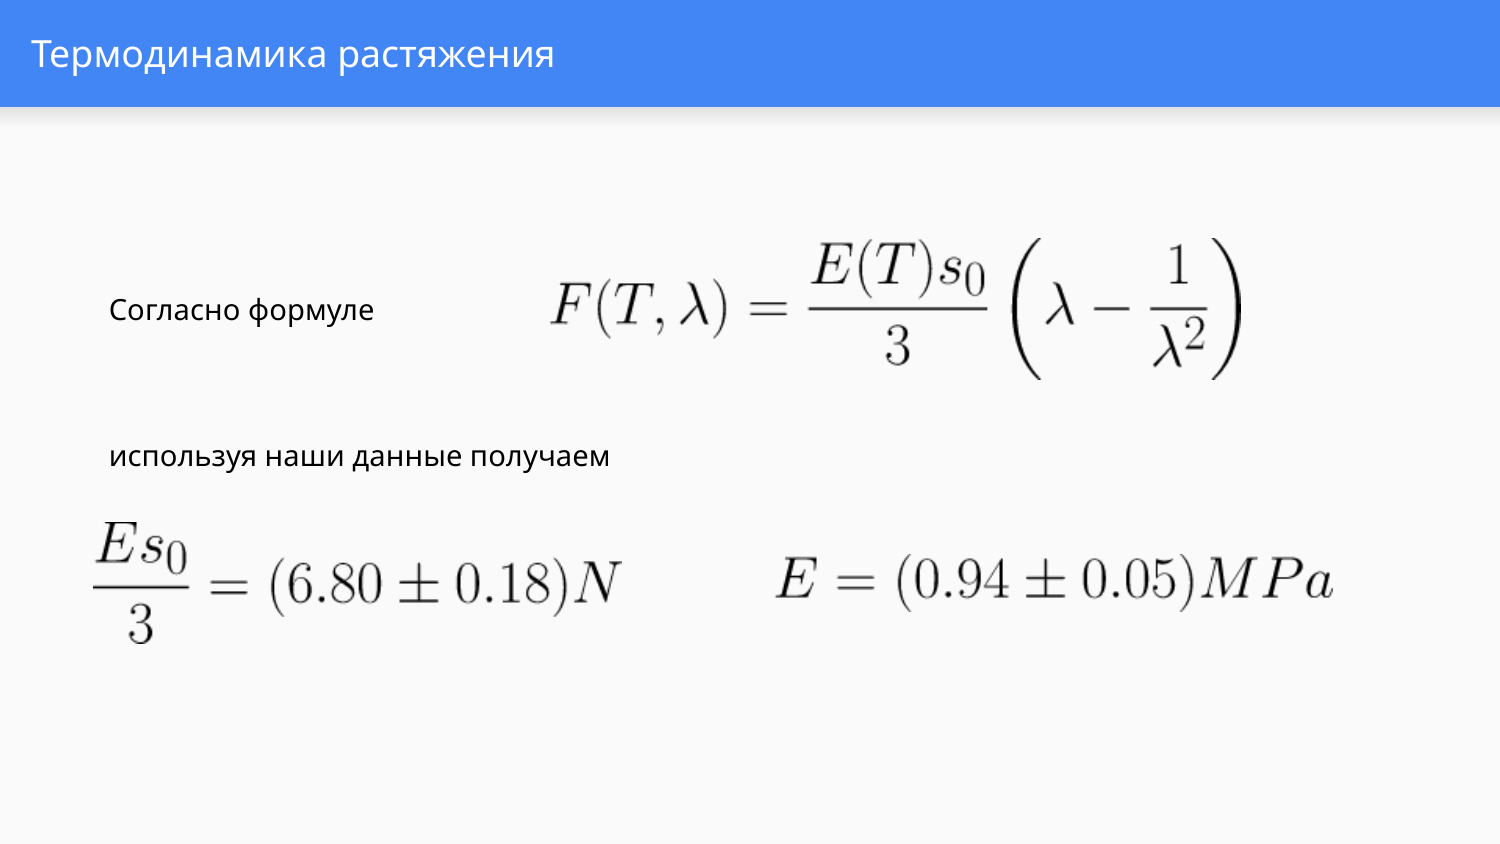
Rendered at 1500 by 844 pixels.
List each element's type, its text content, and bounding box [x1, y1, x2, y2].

picture [93, 522, 622, 644]
text_box Согласно формуле [93, 276, 404, 342]
picture [773, 554, 1333, 613]
picture [548, 238, 1241, 380]
text_box используя наши данные получаем [93, 422, 759, 488]
title Термодинамика растяжения [16, 2, 1464, 102]
